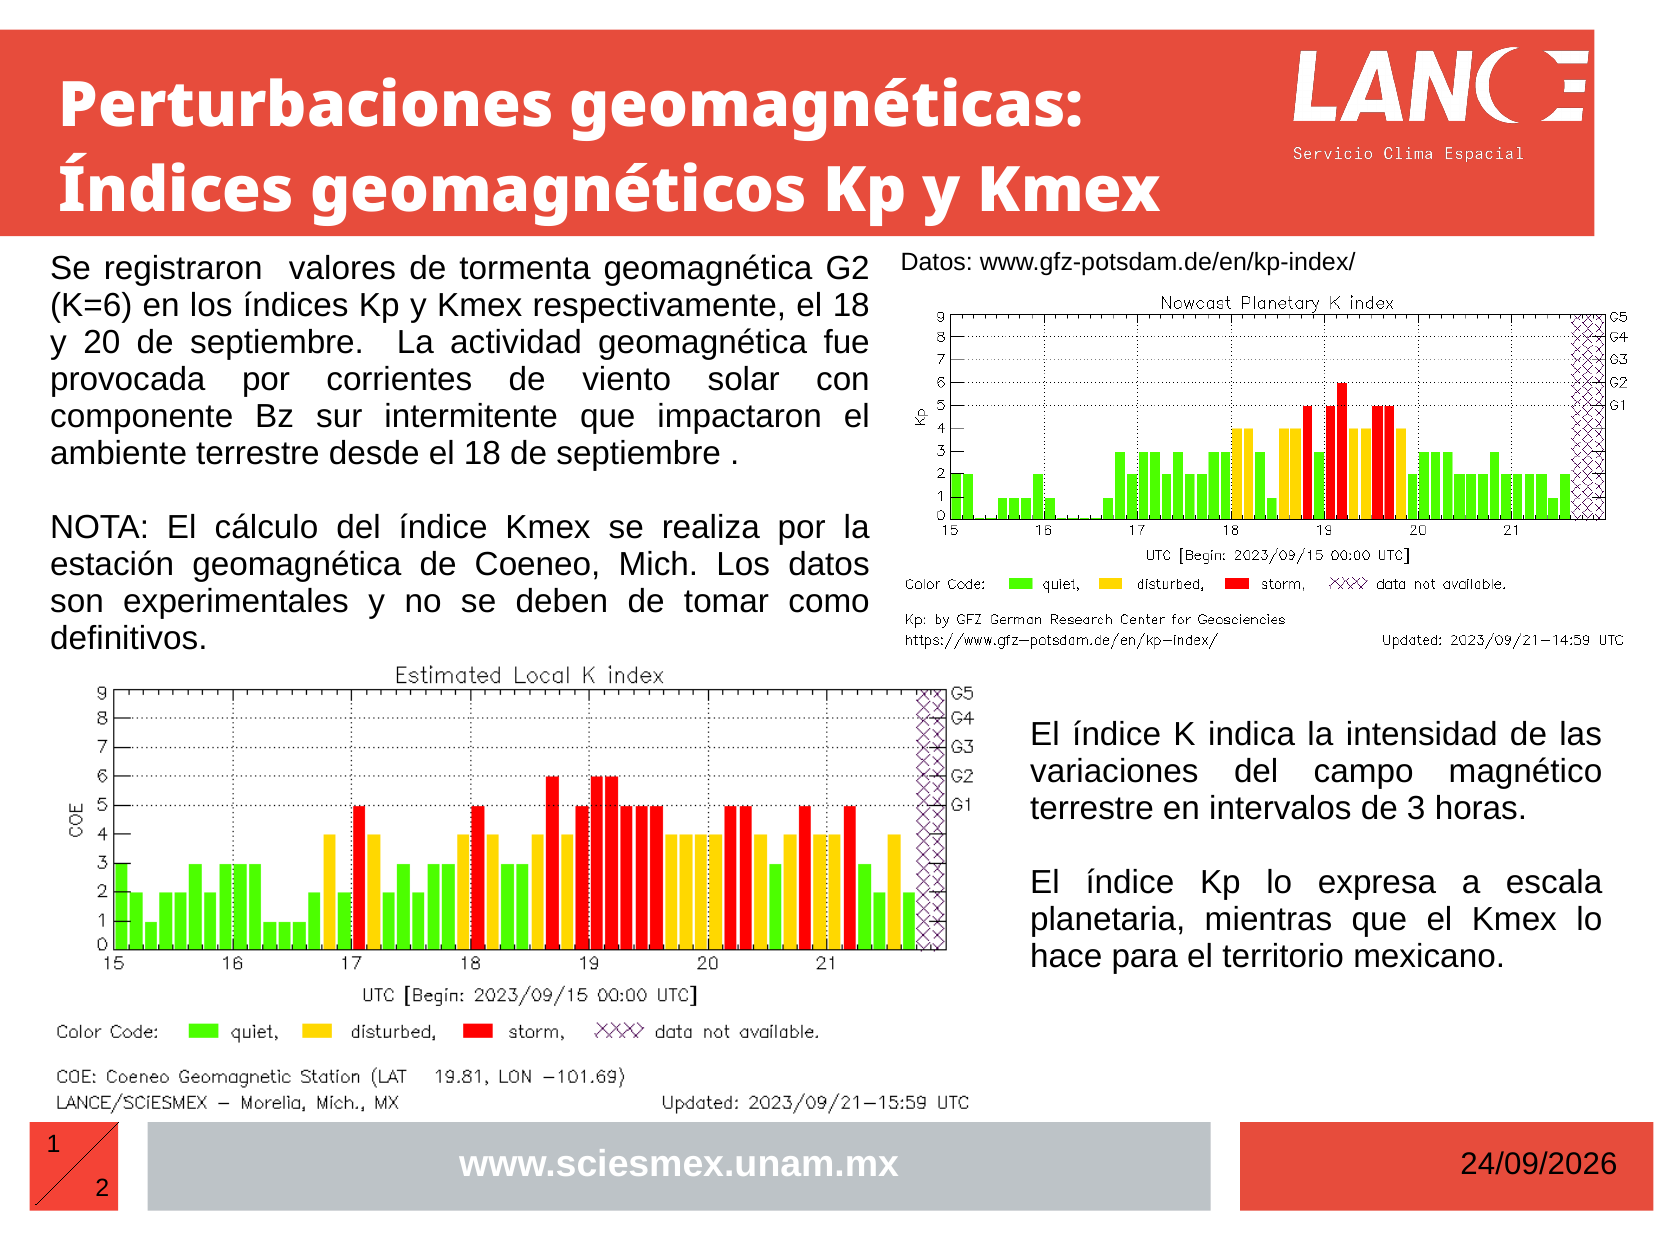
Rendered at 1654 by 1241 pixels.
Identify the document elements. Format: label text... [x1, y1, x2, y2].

text_box www.sciesmex.unam.mx [153, 1122, 1205, 1205]
picture [47, 277, 1642, 1116]
text_box 21/09/2023 [1424, 1122, 1654, 1205]
text_box Se registraron valores de tormenta geomagnética G2 (K=6) en los índices Kp y Kmex respectivamente, el 18 y 20 de septiembre. La actividad geomagnética fue provocada por corrientes de viento solar con componente Bz sur intermitente que impactaron el ambiente terrestre desde el 18 de septiembre . NOTA: El cálculo del índice Kmex se realiza por la estación geomagnética de Coeneo, Mich. Los datos son experimentales y no se deben de tomar como definitivos. [35, 242, 886, 739]
text_box 2 [35, 1151, 125, 1209]
text_box <número> [31, 1122, 176, 1170]
picture [1293, 47, 1589, 162]
text_box El índice K indica la intensidad de las variaciones del campo magnético terrestre en intervalos de 3 horas. El índice Kp lo expresa a escala planetaria, mientras que el Kmex lo hace para el territorio mexicano. [1015, 707, 1619, 1052]
text_box Datos: www.gfz-potsdam.de/en/kp-index/ [885, 240, 1654, 284]
title Perturbaciones geomagnéticas: Índices geomagnéticos Kp y Kmex [59, 59, 1312, 207]
